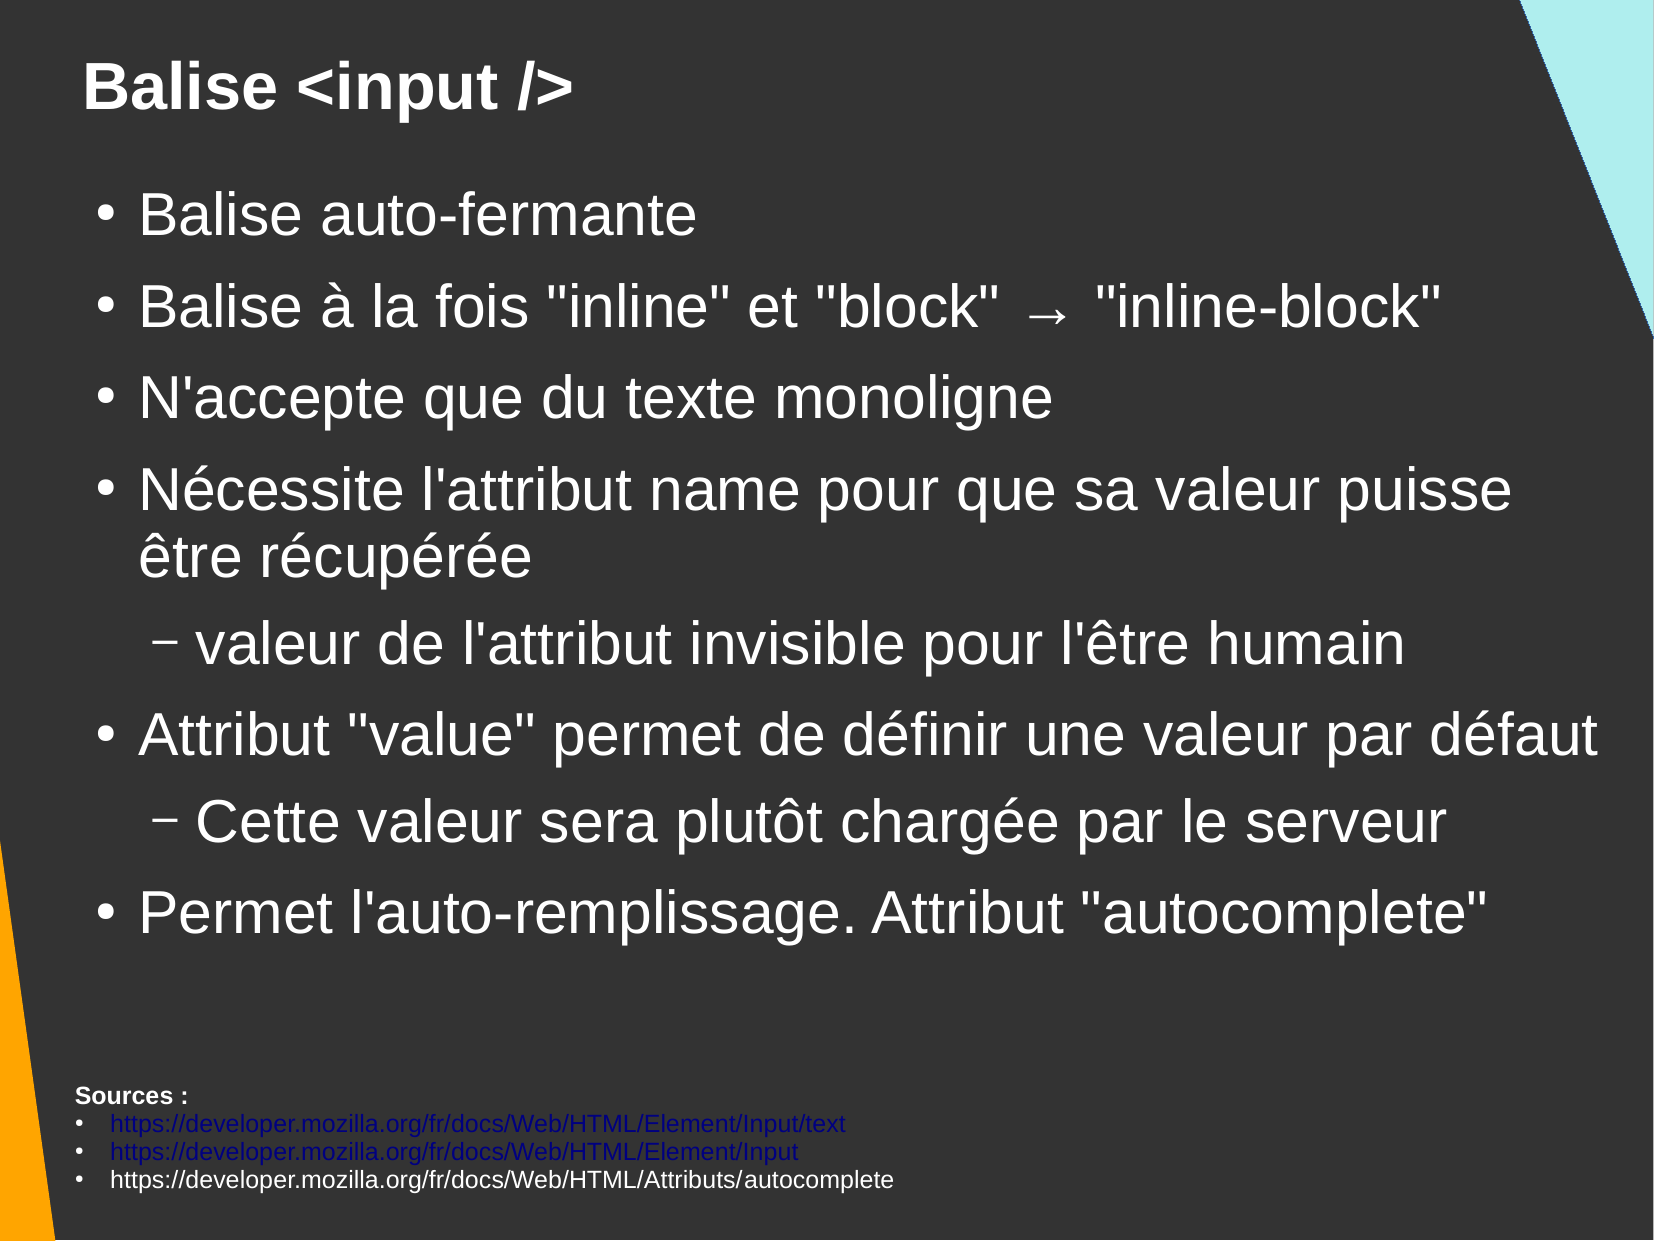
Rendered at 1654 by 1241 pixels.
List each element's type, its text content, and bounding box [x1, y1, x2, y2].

list Balise auto-fermante Balise à la fois "inline" et "block" → "inline-block" N'accepte que du texte monoligne Nécessite l'attribut name pour que sa valeur puisse être récupérée valeur de l'attribut invisible pour l'être humain Attribut "value" permet de définir une valeur par défaut Cette valeur sera plutôt chargée par le serveur Permet l'auto-remplissage. Attribut "autocomplete" [80, 180, 1605, 1004]
text_box [1519, 0, 1654, 339]
title Balise <input /> [82, 49, 1571, 152]
text_box [0, 840, 56, 1241]
text_box Sources : https://developer.mozilla.org/fr/docs/Web/HTML/Element/Input/text https://developer.mozilla.org/fr/docs/Web/HTML/Element/Input https://developer.mozilla.org/fr/docs/Web/HTML/Attributs/autocomplete [60, 1074, 1546, 1241]
